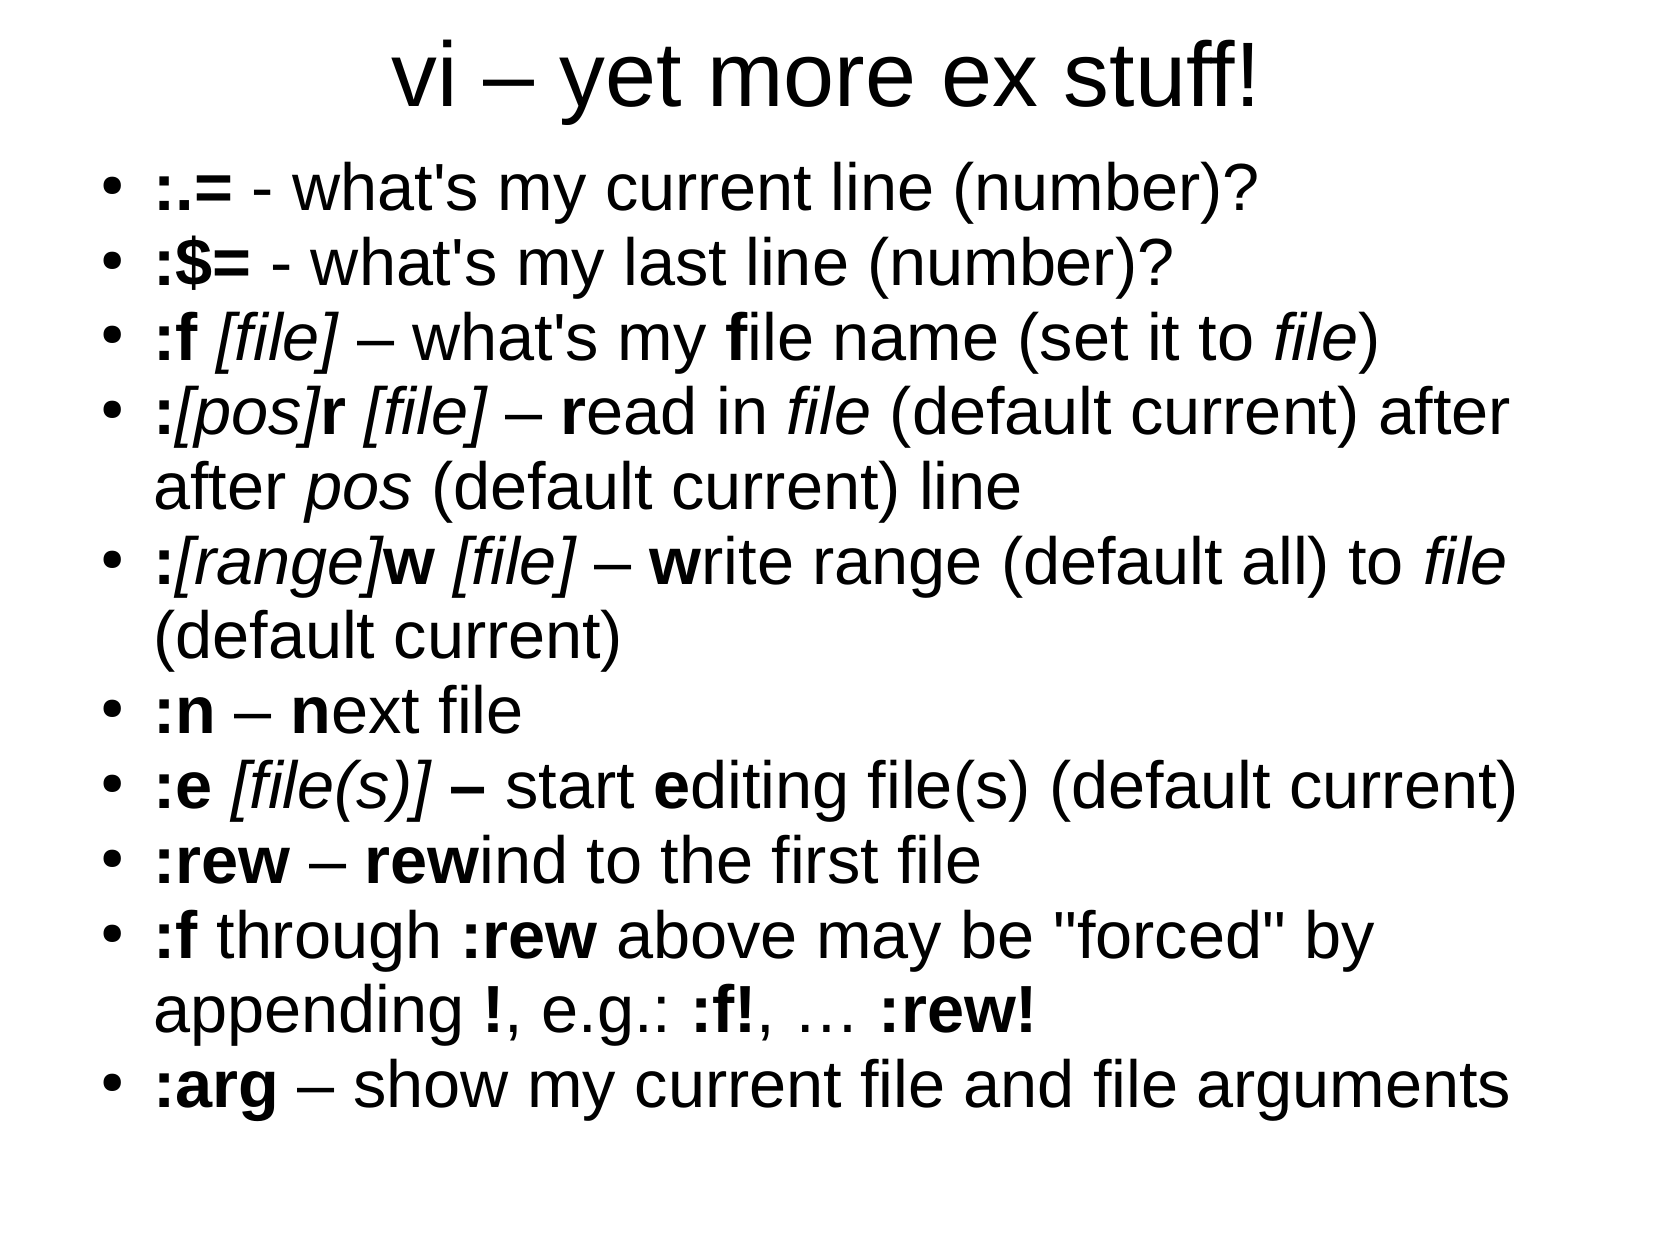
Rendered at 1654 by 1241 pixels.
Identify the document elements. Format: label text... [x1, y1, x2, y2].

title vi – yet more ex stuff! [82, 0, 1571, 150]
list :.= - what's my current line (number)? :$= - what's my last line (number)? :f [file] – what's my file name (set it to file) :[pos]r [file] – read in file (default current) after after pos (default current) line :[range]w [file] – write range (default all) to file (default current) :n – next file :e [file(s)] – start editing file(s) (default current) :rew – rewind to the first file :f through :rew above may be "forced" by appending !, e.g.: :f!, … :rew! :arg – show my current file and file arguments [82, 150, 1571, 1197]
